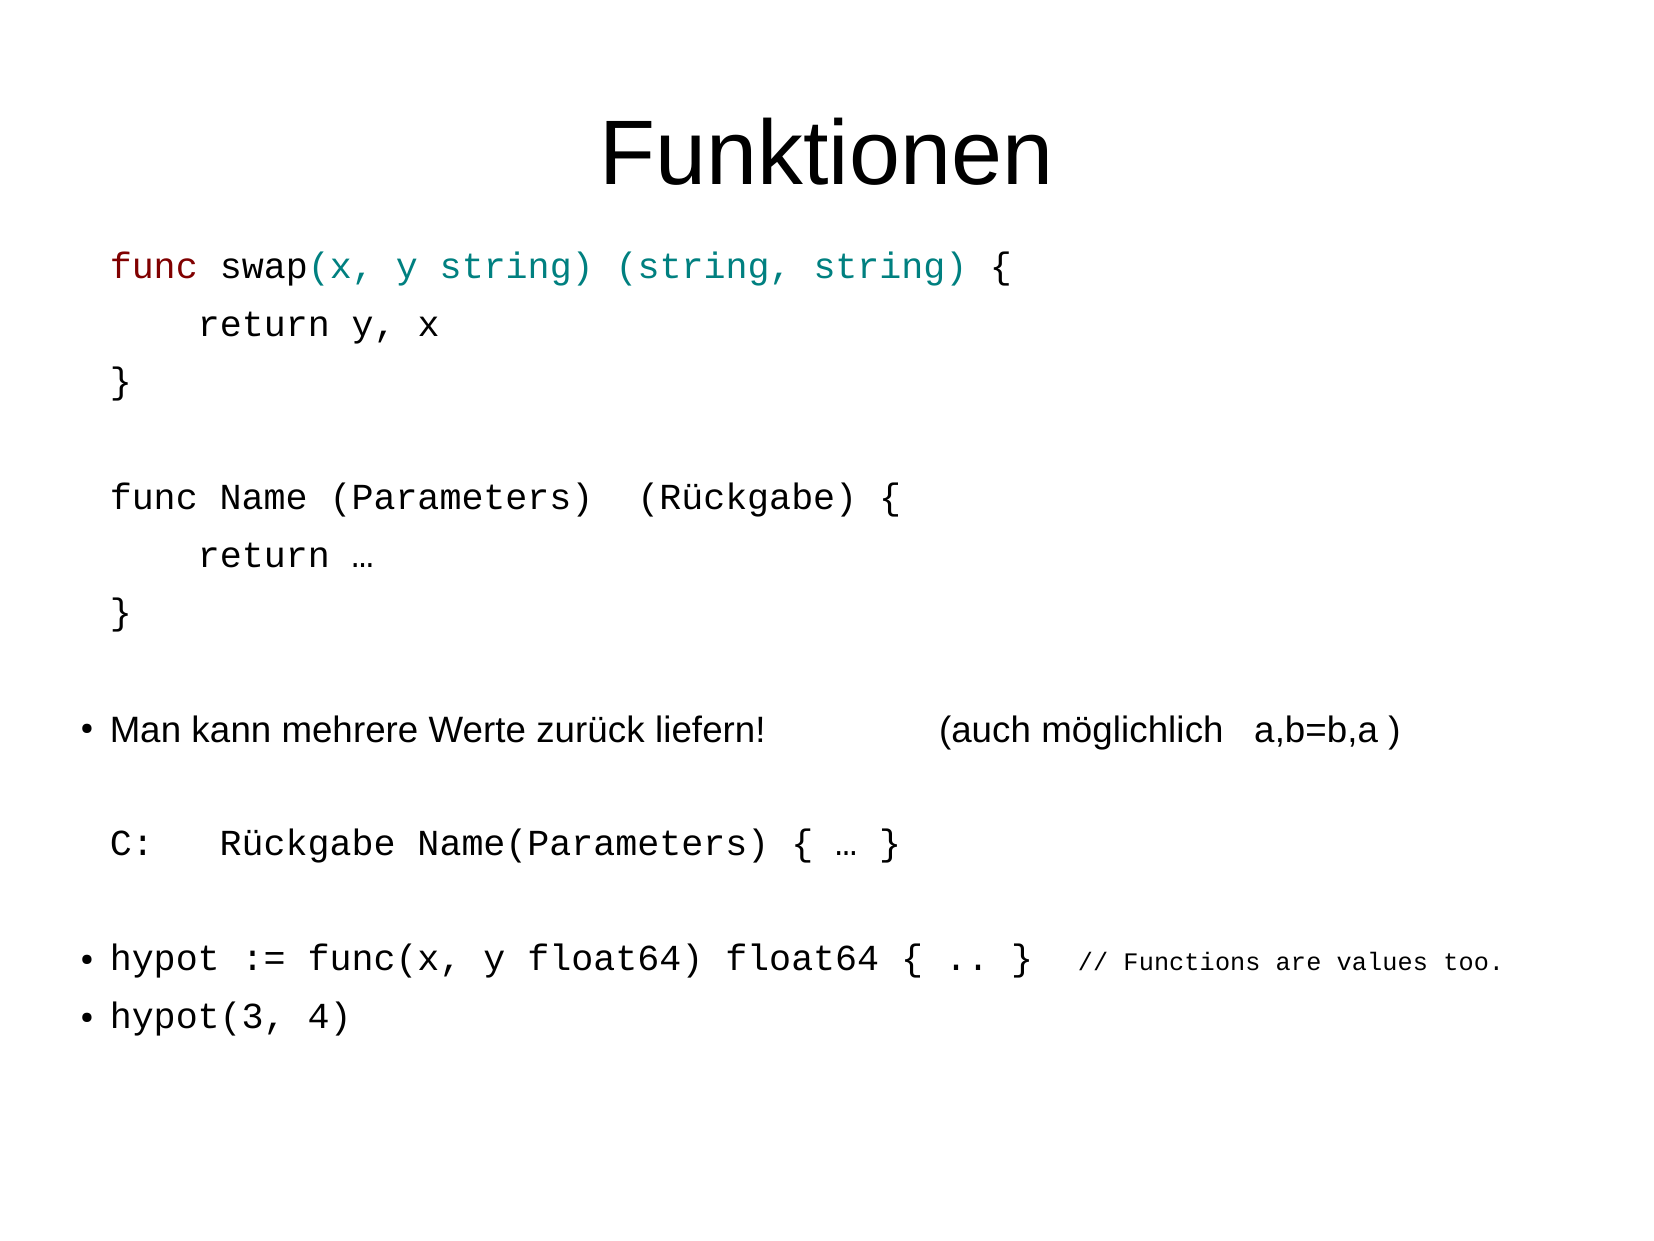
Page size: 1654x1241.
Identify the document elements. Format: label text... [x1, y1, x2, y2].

list func swap(x, y string) (string, string) { return y, x } func Name (Parameters) (Rückgabe) { return … } Man kann mehrere Werte zurück liefern! (auch möglichlich a,b=b,a ) C: Rückgabe Name(Parameters) { … } hypot := func(x, y float64) float64 { .. } // Functions are values too. hypot(3, 4) [70, 248, 1597, 1052]
title Funktionen [82, 49, 1571, 248]
